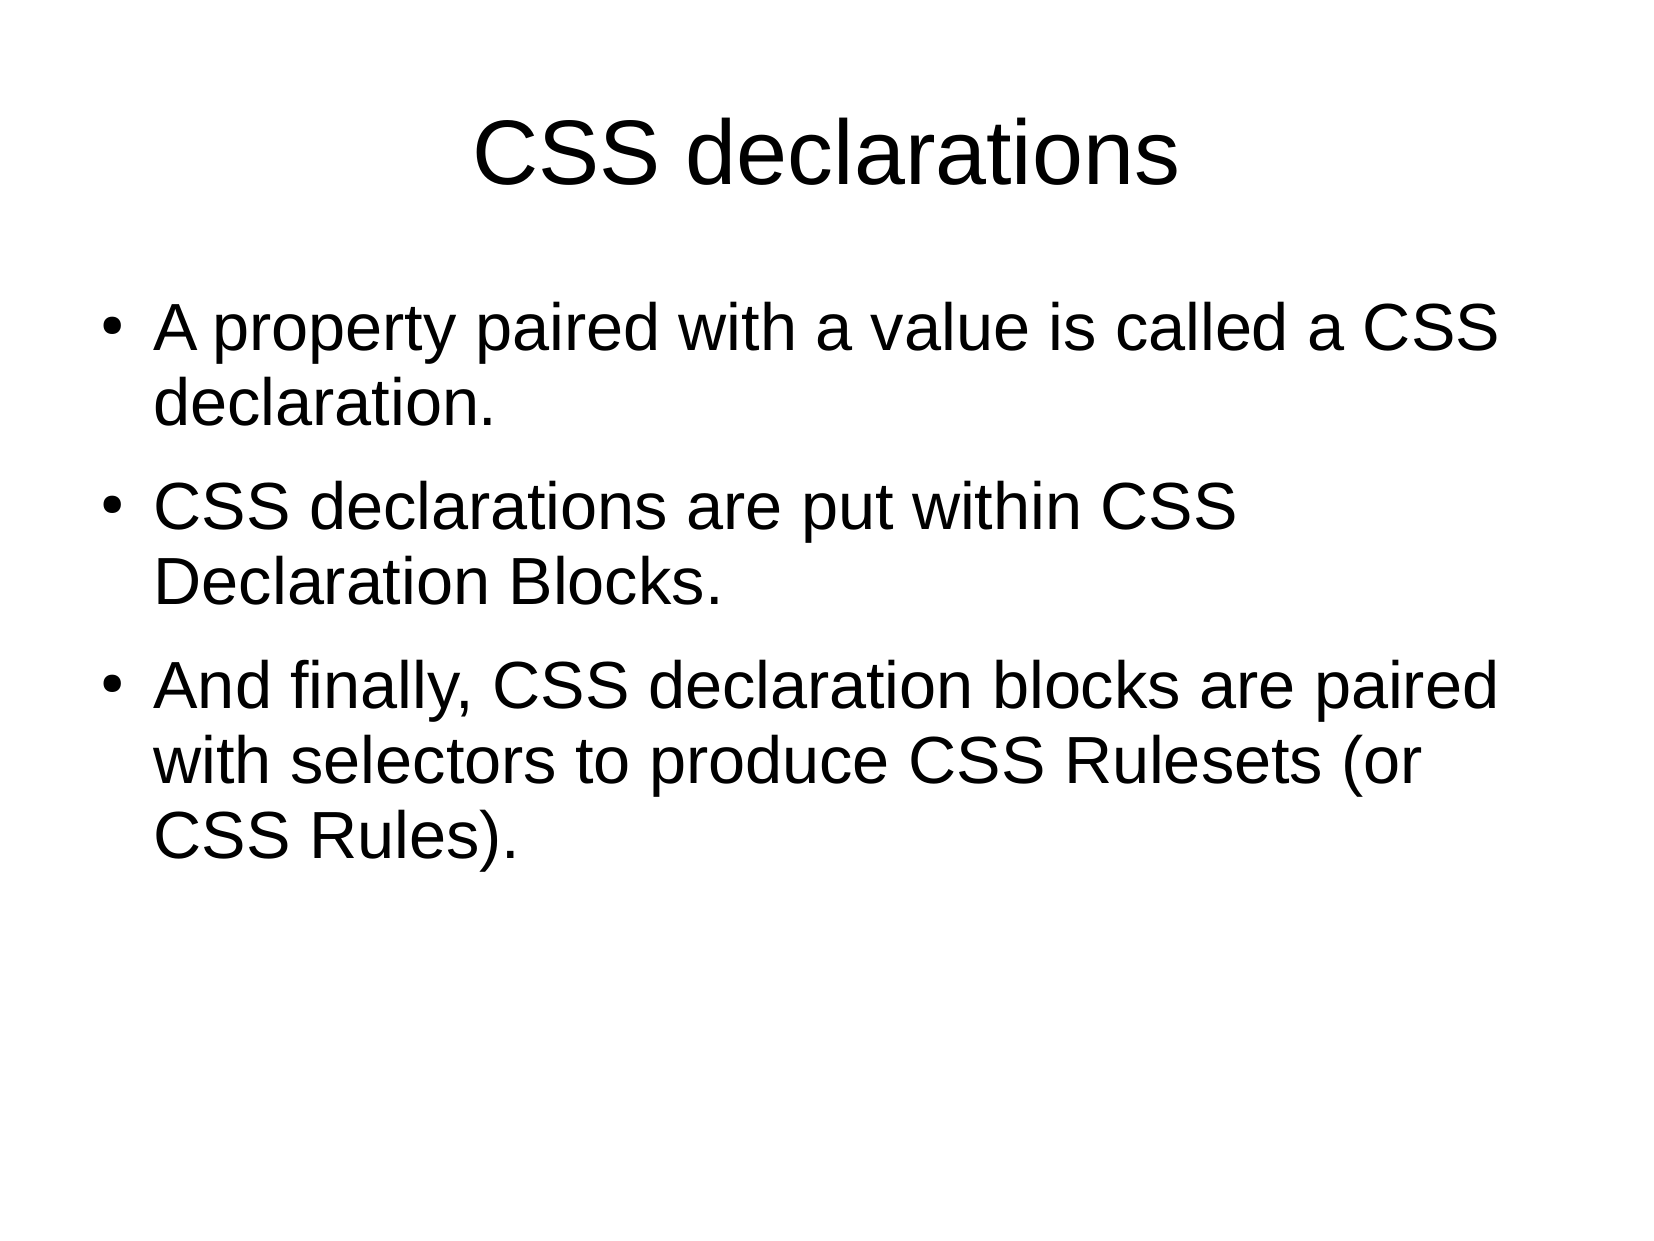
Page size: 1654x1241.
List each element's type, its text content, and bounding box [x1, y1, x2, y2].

title CSS declarations [82, 49, 1571, 257]
list A property paired with a value is called a CSS declaration. CSS declarations are put within CSS Declaration Blocks. And finally, CSS declaration blocks are paired with selectors to produce CSS Rulesets (or CSS Rules). [82, 290, 1571, 1010]
